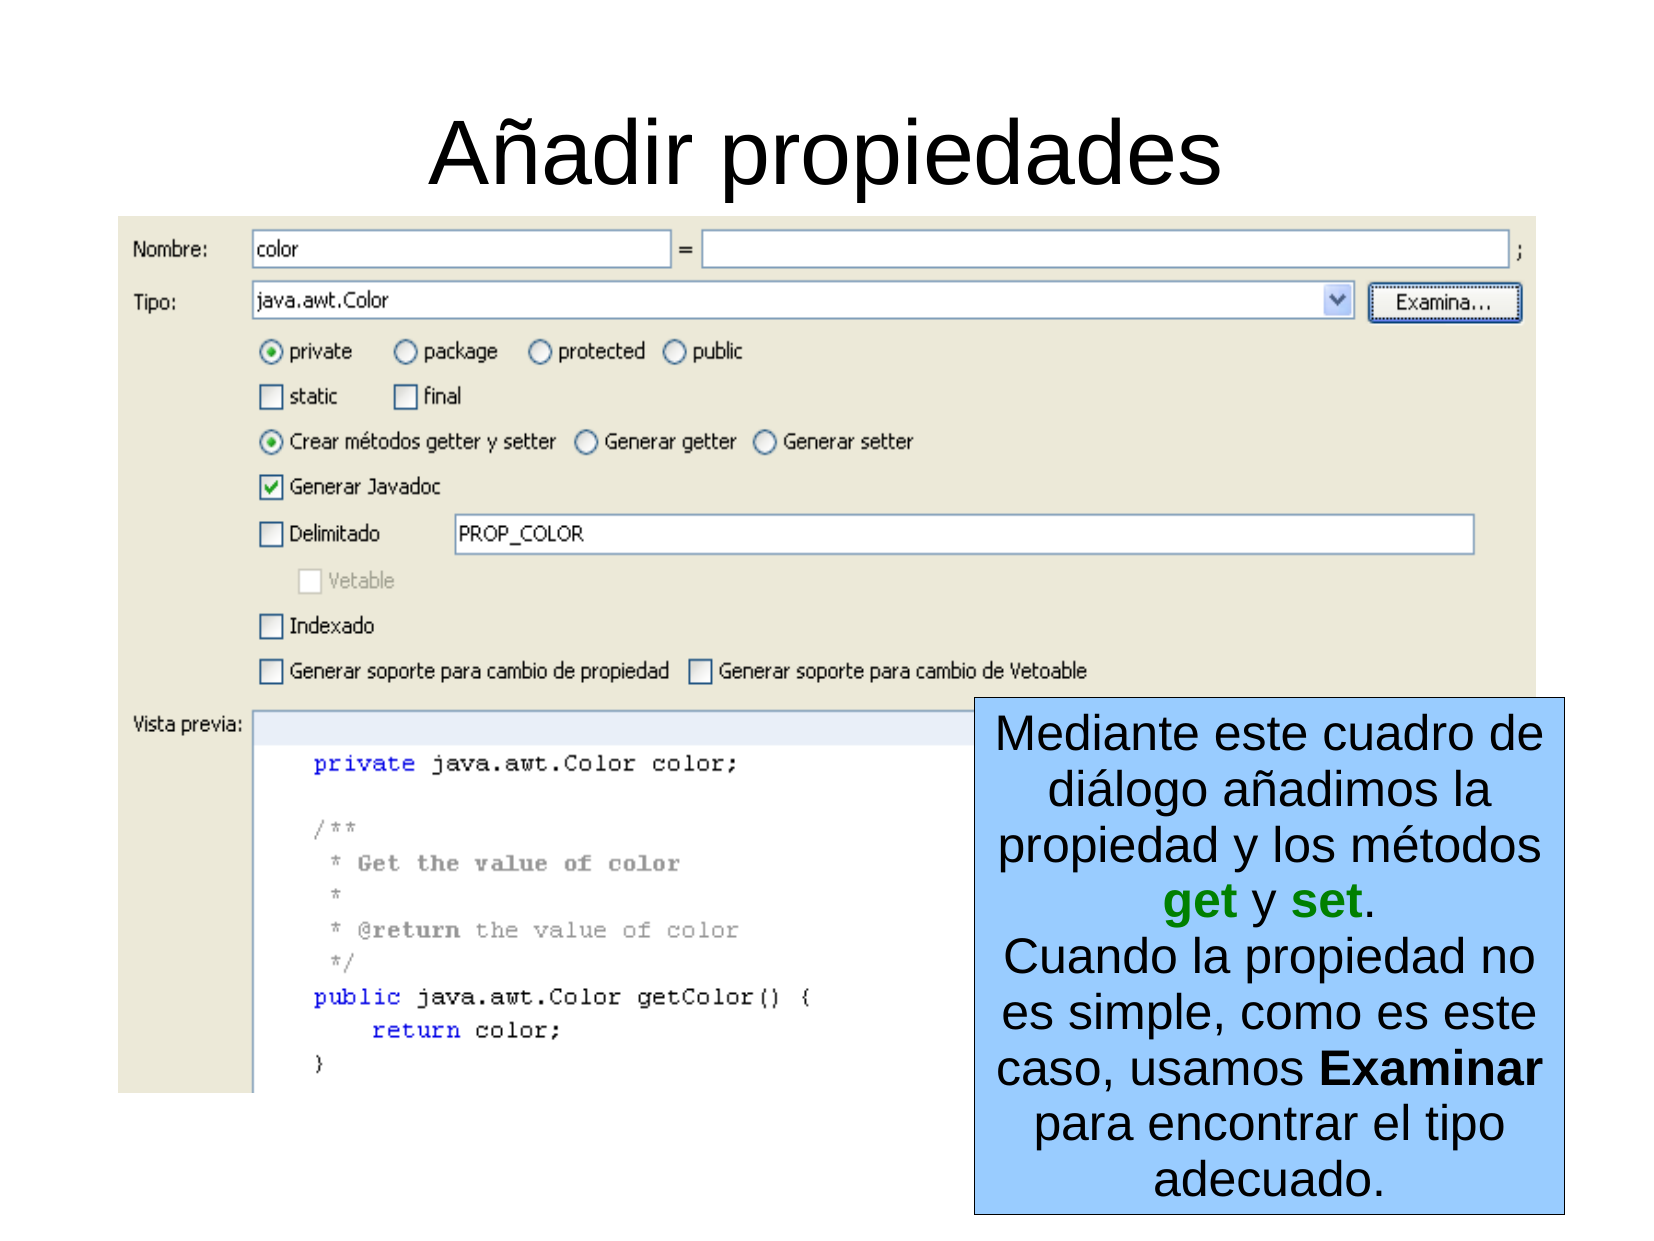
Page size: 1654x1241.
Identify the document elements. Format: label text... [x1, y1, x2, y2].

text_box Mediante este cuadro de diálogo añadimos la propiedad y los métodos get y set. Cuando la propiedad no es simple, como es este caso, usamos Examinar para encontrar el tipo adecuado. [974, 697, 1565, 1215]
title Añadir propiedades [82, 56, 1571, 250]
picture [118, 250, 1536, 1093]
